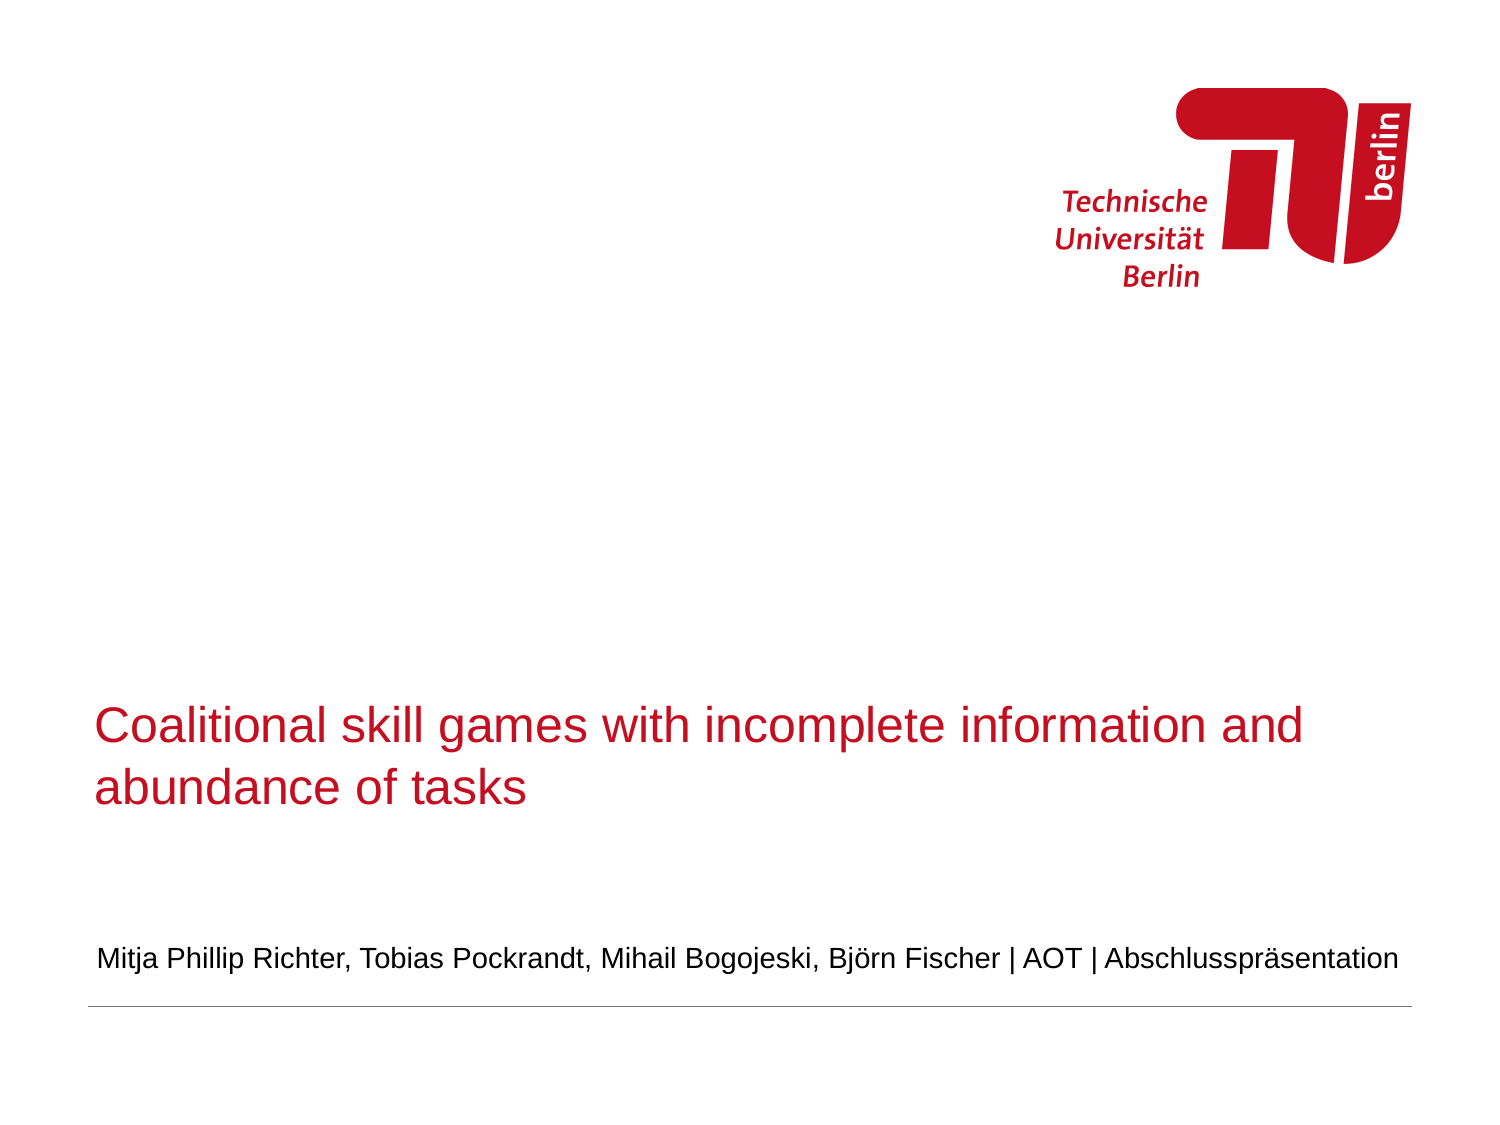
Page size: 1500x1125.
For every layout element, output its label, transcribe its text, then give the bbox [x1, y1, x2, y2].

list Mitja Phillip Richter, Tobias Pockrandt, Mihail Bogojeski, Björn Fischer | AOT | Abschlusspräsentation [88, 928, 1411, 975]
title Coalitional skill games with incomplete information and abundance of tasks [94, 627, 1417, 815]
picture [1056, 88, 1411, 287]
